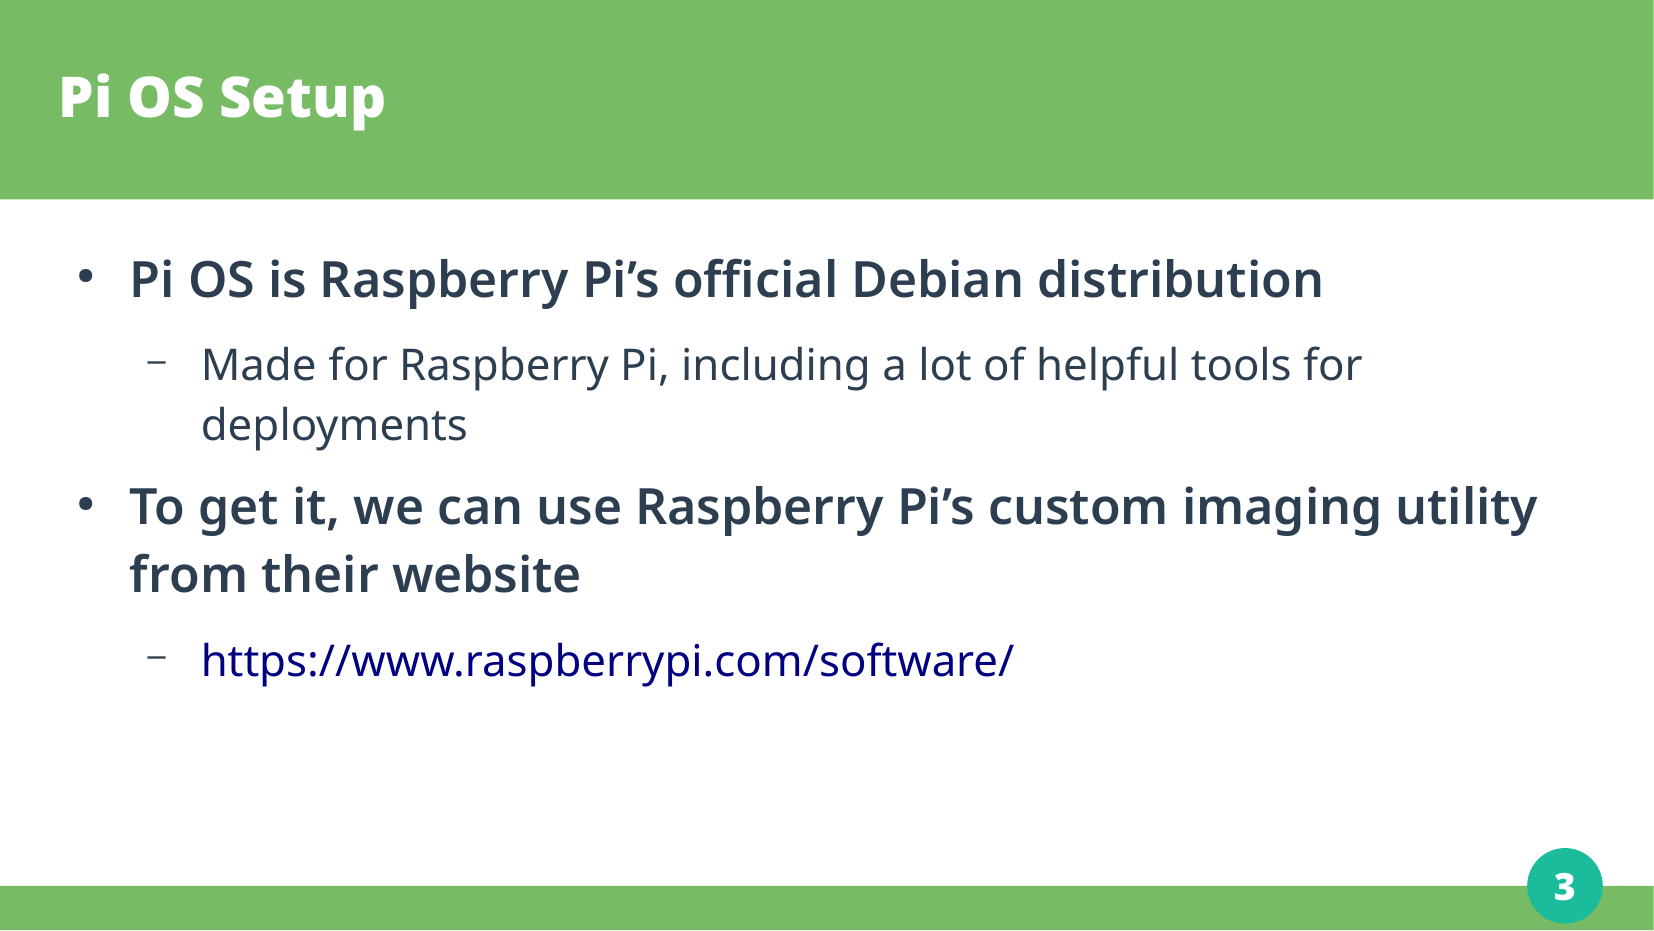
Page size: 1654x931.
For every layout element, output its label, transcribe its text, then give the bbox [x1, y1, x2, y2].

title Pi OS Setup [59, 37, 1595, 155]
list Pi OS is Raspberry Pi’s official Debian distribution Made for Raspberry Pi, including a lot of helpful tools for deployments To get it, we can use Raspberry Pi’s custom imaging utility from their website https://www.raspberrypi.com/software/ [59, 243, 1595, 864]
